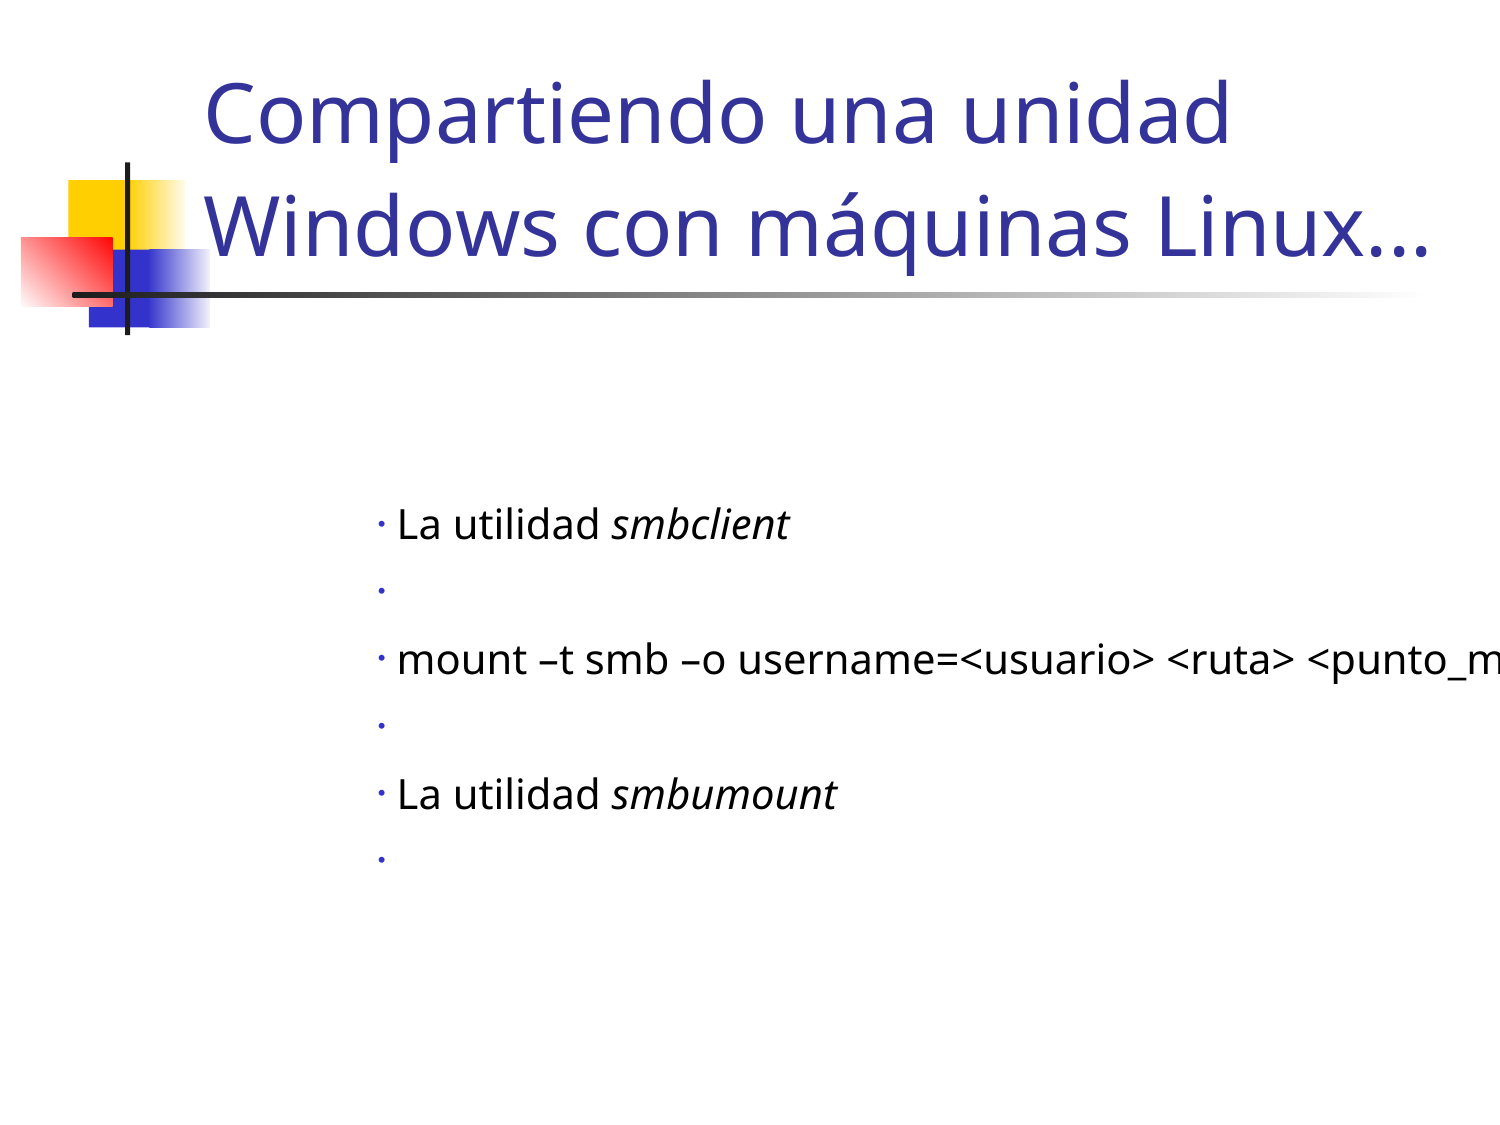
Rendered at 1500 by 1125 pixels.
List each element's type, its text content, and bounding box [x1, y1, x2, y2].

title Compartiendo una unidad Windows con máquinas Linux... [188, 73, 1468, 289]
text_box La utilidad smbclient mount –t smb –o username=<usuario> <ruta> <punto_montaje> La utilidad smbumount [362, 487, 1413, 951]
